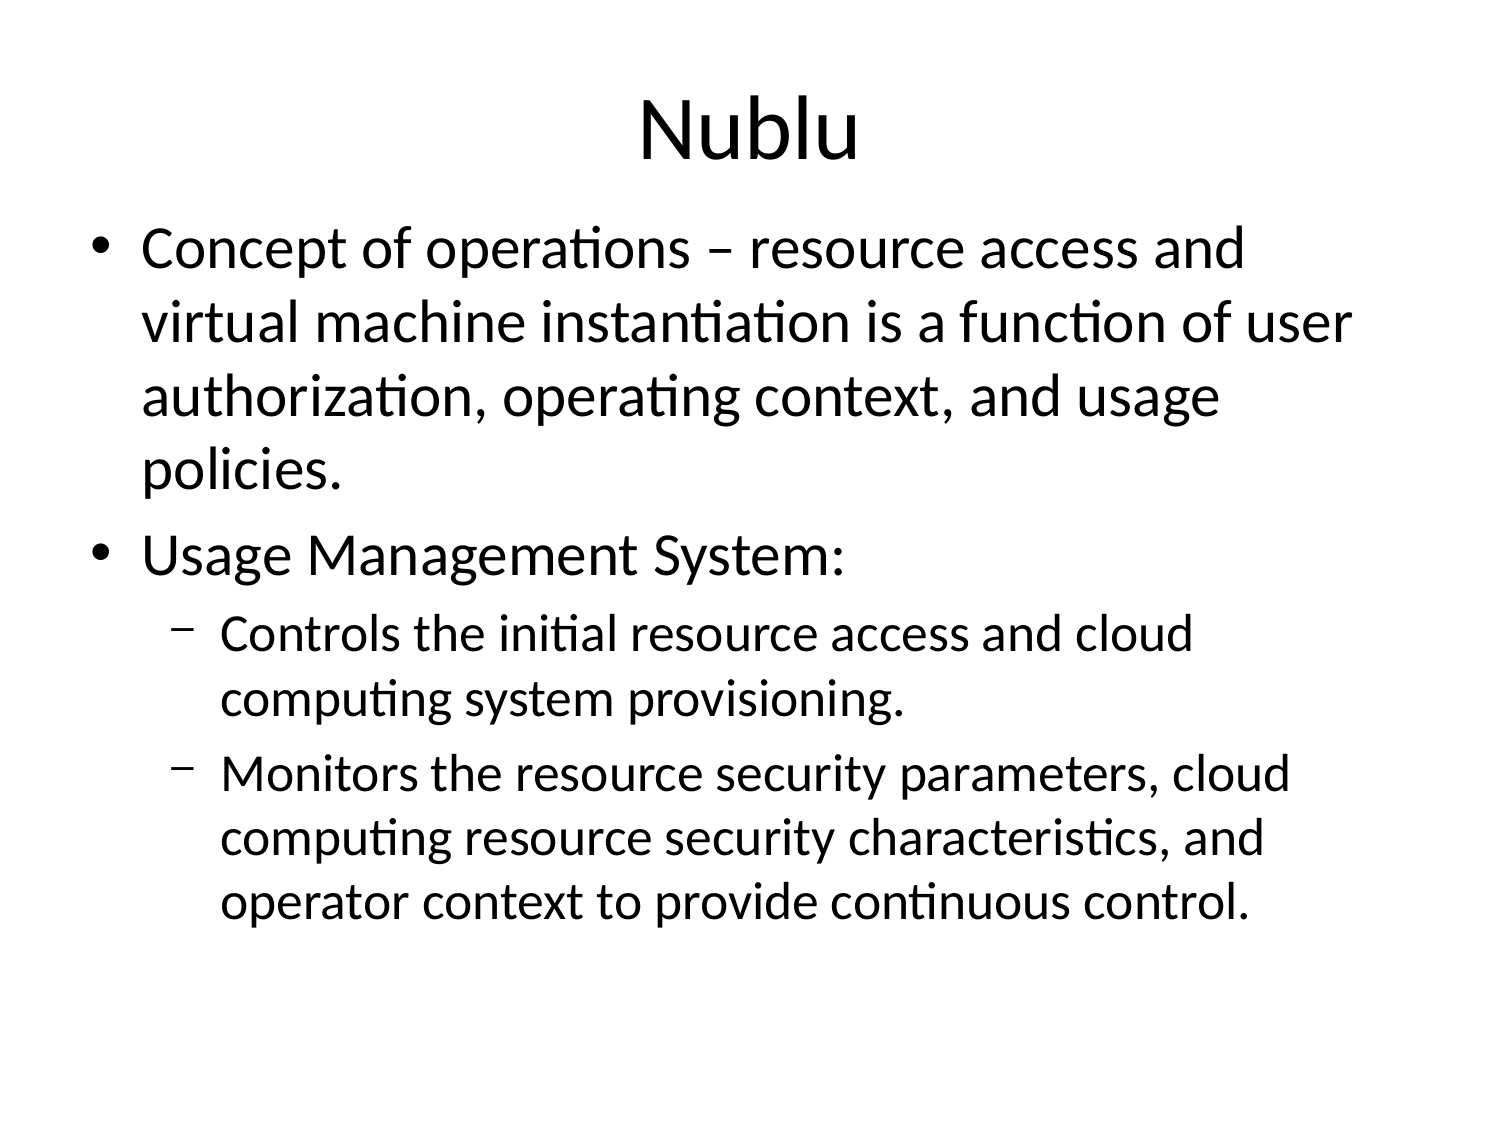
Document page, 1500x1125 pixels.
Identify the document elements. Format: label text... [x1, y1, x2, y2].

title Nublu [75, 45, 1425, 200]
list Concept of operations – resource access and virtual machine instantiation is a function of user authorization, operating context, and usage policies. Usage Management System: Controls the initial resource access and cloud computing system provisioning. Monitors the resource security parameters, cloud computing resource security characteristics, and operator context to provide continuous control. [75, 200, 1425, 943]
